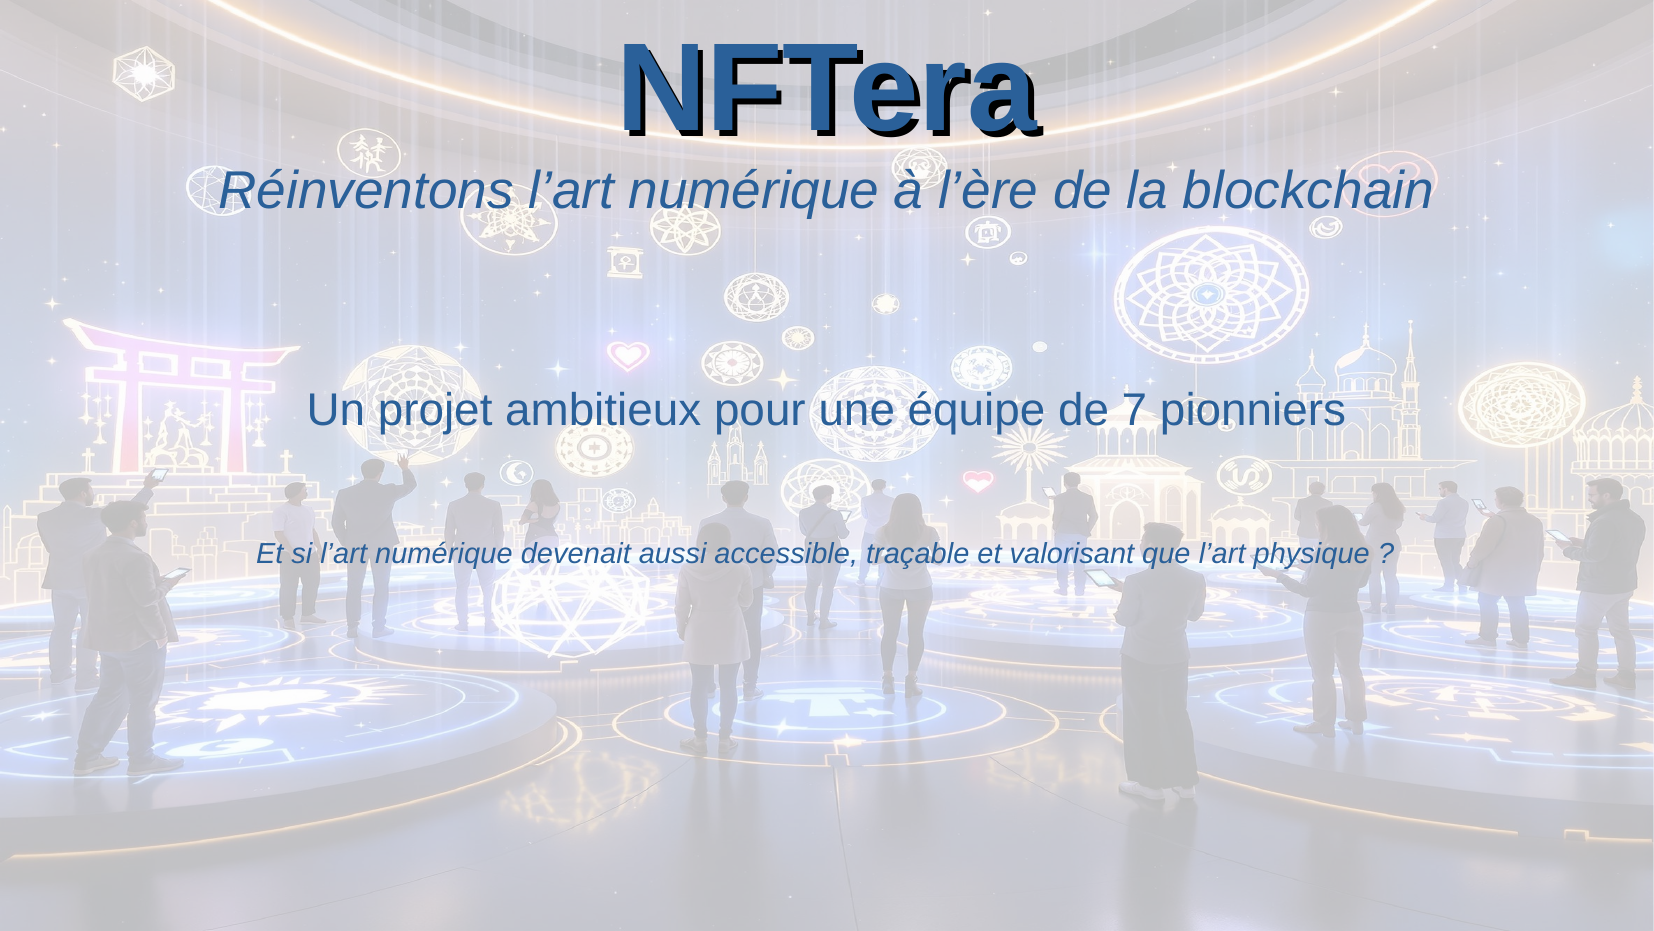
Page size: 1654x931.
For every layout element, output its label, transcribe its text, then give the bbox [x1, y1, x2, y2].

title NFTera Réinventons l’art numérique à l’ère de la blockchain [82, 17, 1571, 260]
subtitle Un projet ambitieux pour une équipe de 7 pionniers Et si l’art numérique devenait aussi accessible, traçable et valorisant que l’art physique ? [82, 260, 1571, 758]
